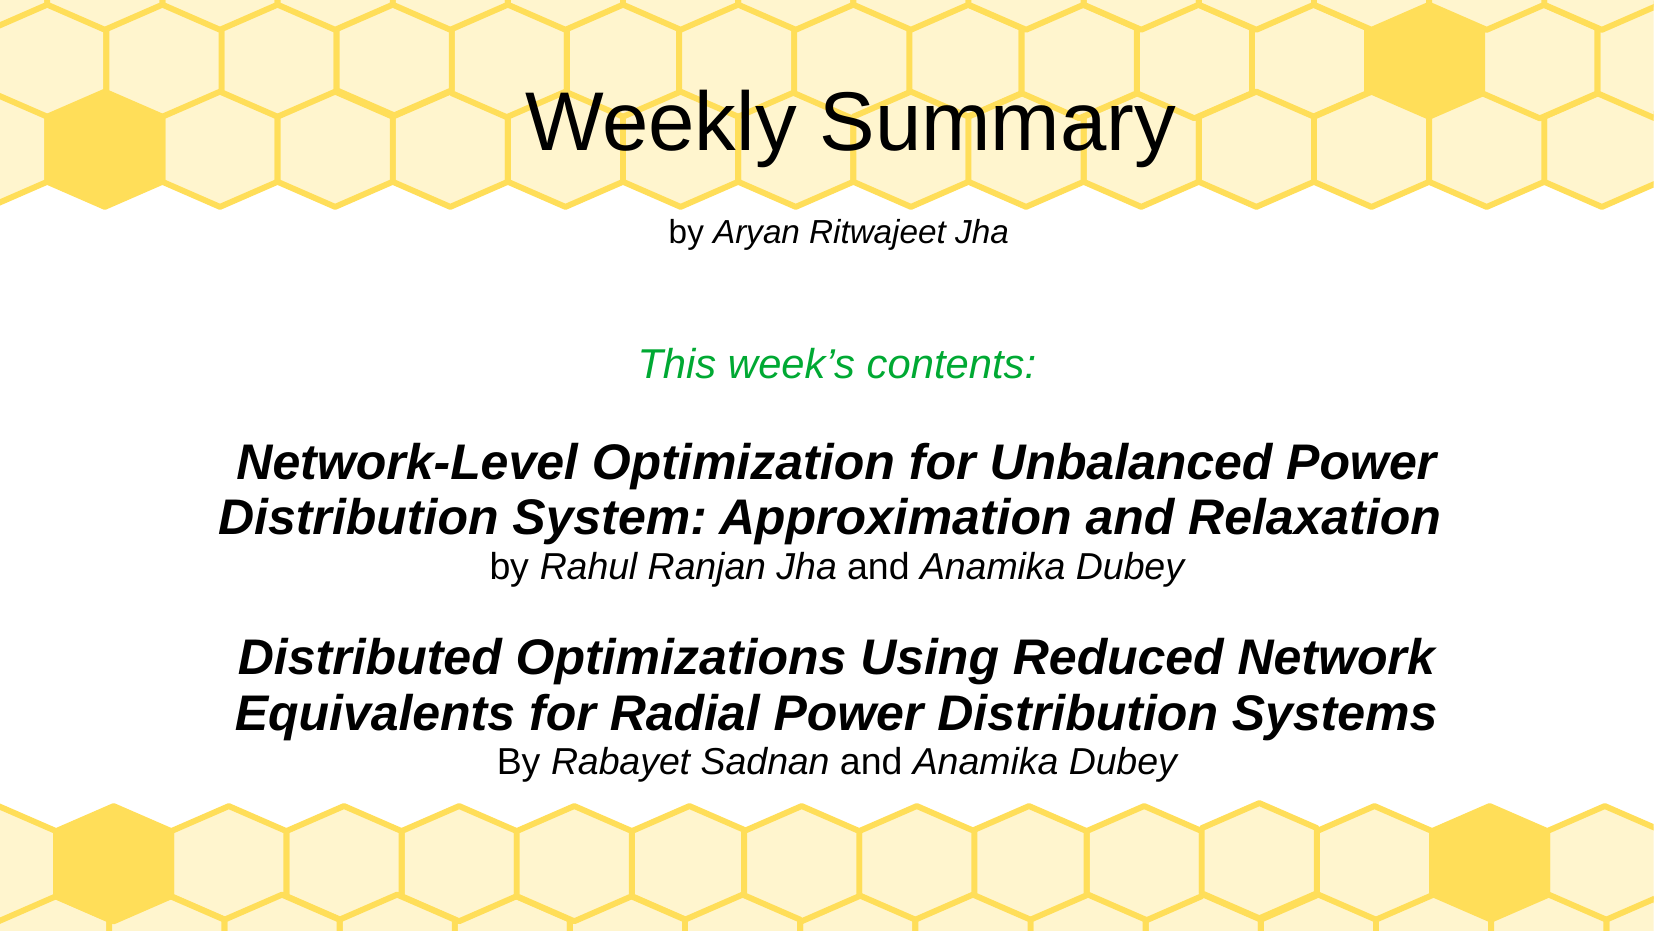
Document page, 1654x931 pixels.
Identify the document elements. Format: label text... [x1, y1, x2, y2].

title Weekly Summary by Aryan Ritwajeet Jha [112, 36, 1589, 300]
subtitle This week’s contents: Network-Level Optimization for Unbalanced Power Distribution System: Approximation and Relaxation by Rahul Ranjan Jha and Anamika Dubey Distributed Optimizations Using Reduced Network Equivalents for Radial Power Distribution Systems By Rabayet Sadnan and Anamika Dubey [98, 299, 1576, 826]
